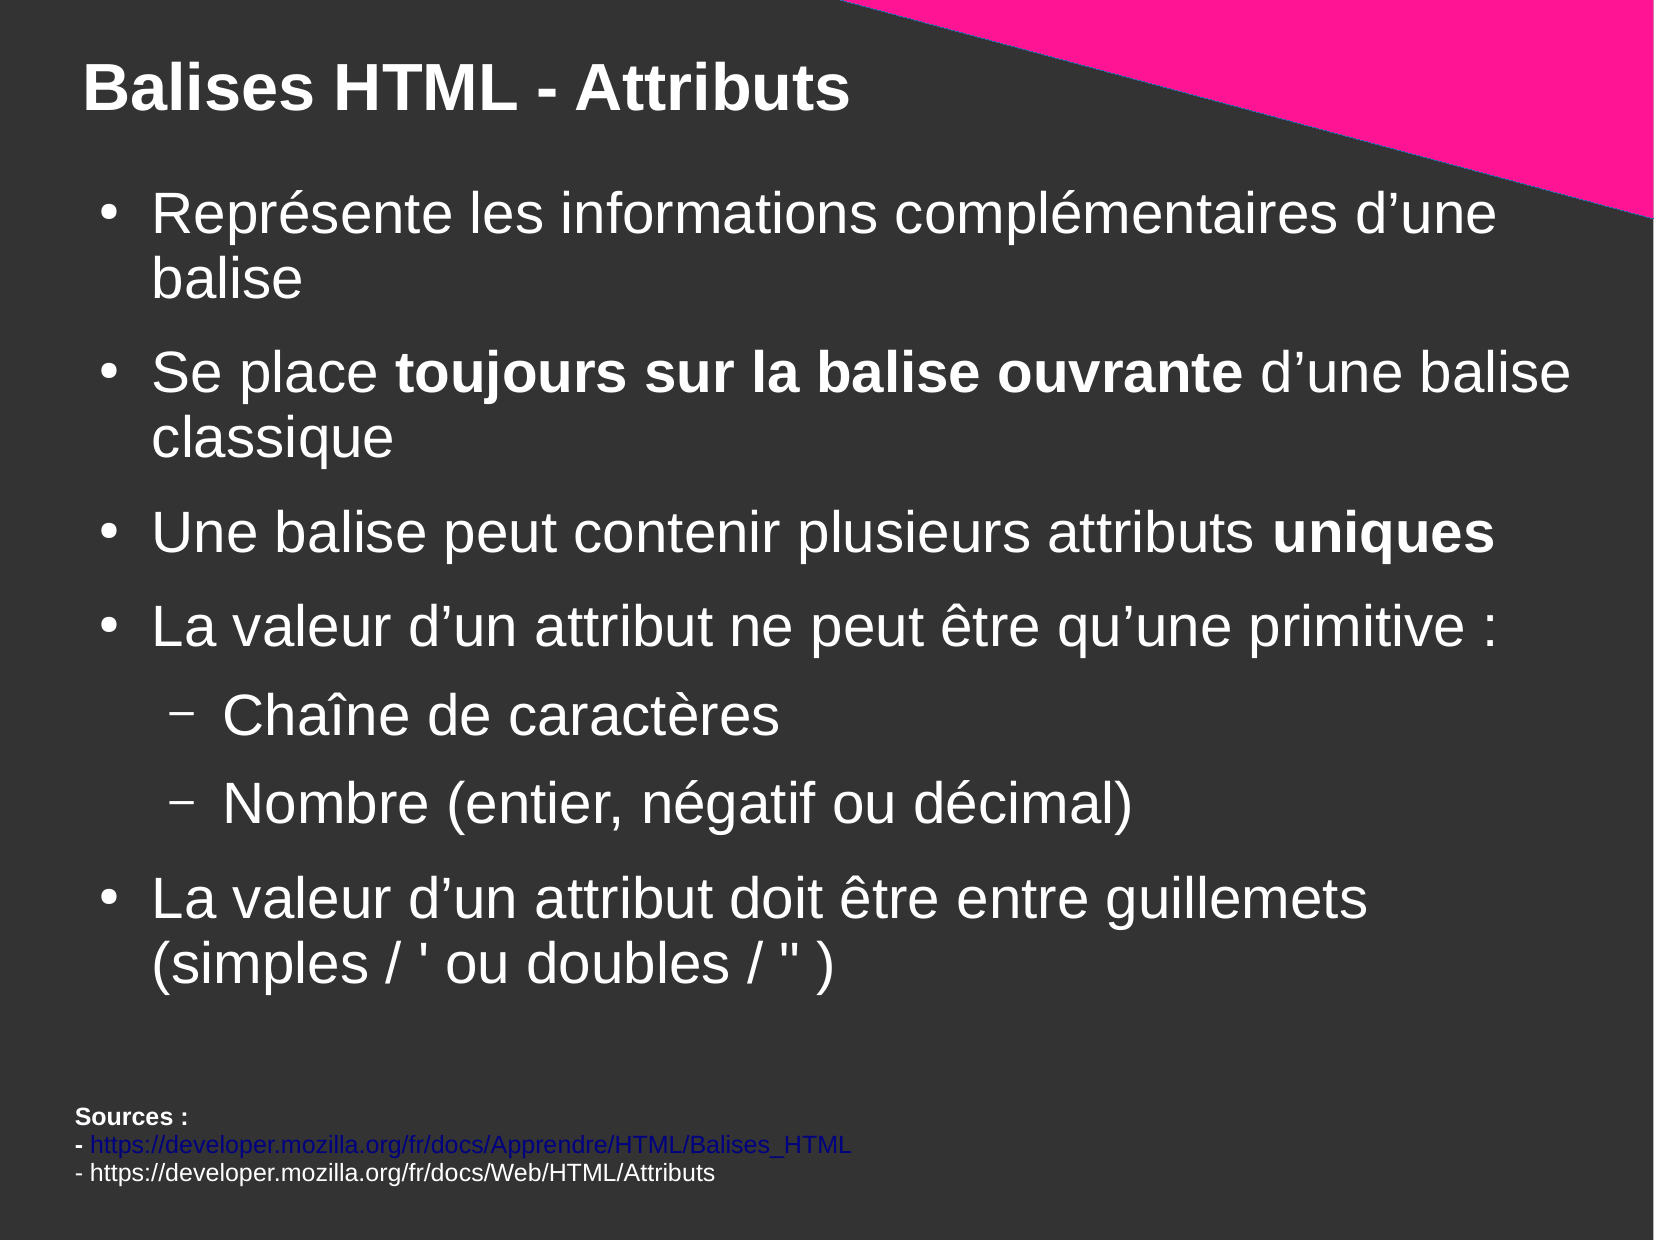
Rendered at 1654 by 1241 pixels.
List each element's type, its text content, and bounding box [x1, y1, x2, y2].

text_box Sources : - https://developer.mozilla.org/fr/docs/Apprendre/HTML/Balises_HTML - https://developer.mozilla.org/fr/docs/Web/HTML/Attributs [60, 1095, 1546, 1208]
list Représente les informations complémentaires d’une balise Se place toujours sur la balise ouvrante d’une balise classique Une balise peut contenir plusieurs attributs uniques La valeur d’un attribut ne peut être qu’une primitive : Chaîne de caractères Nombre (entier, négatif ou décimal) La valeur d’un attribut doit être entre guillemets (simples / ' ou doubles / " ) [81, 180, 1606, 1051]
text_box [840, 0, 1654, 219]
title Balises HTML - Attributs [82, 49, 1571, 153]
